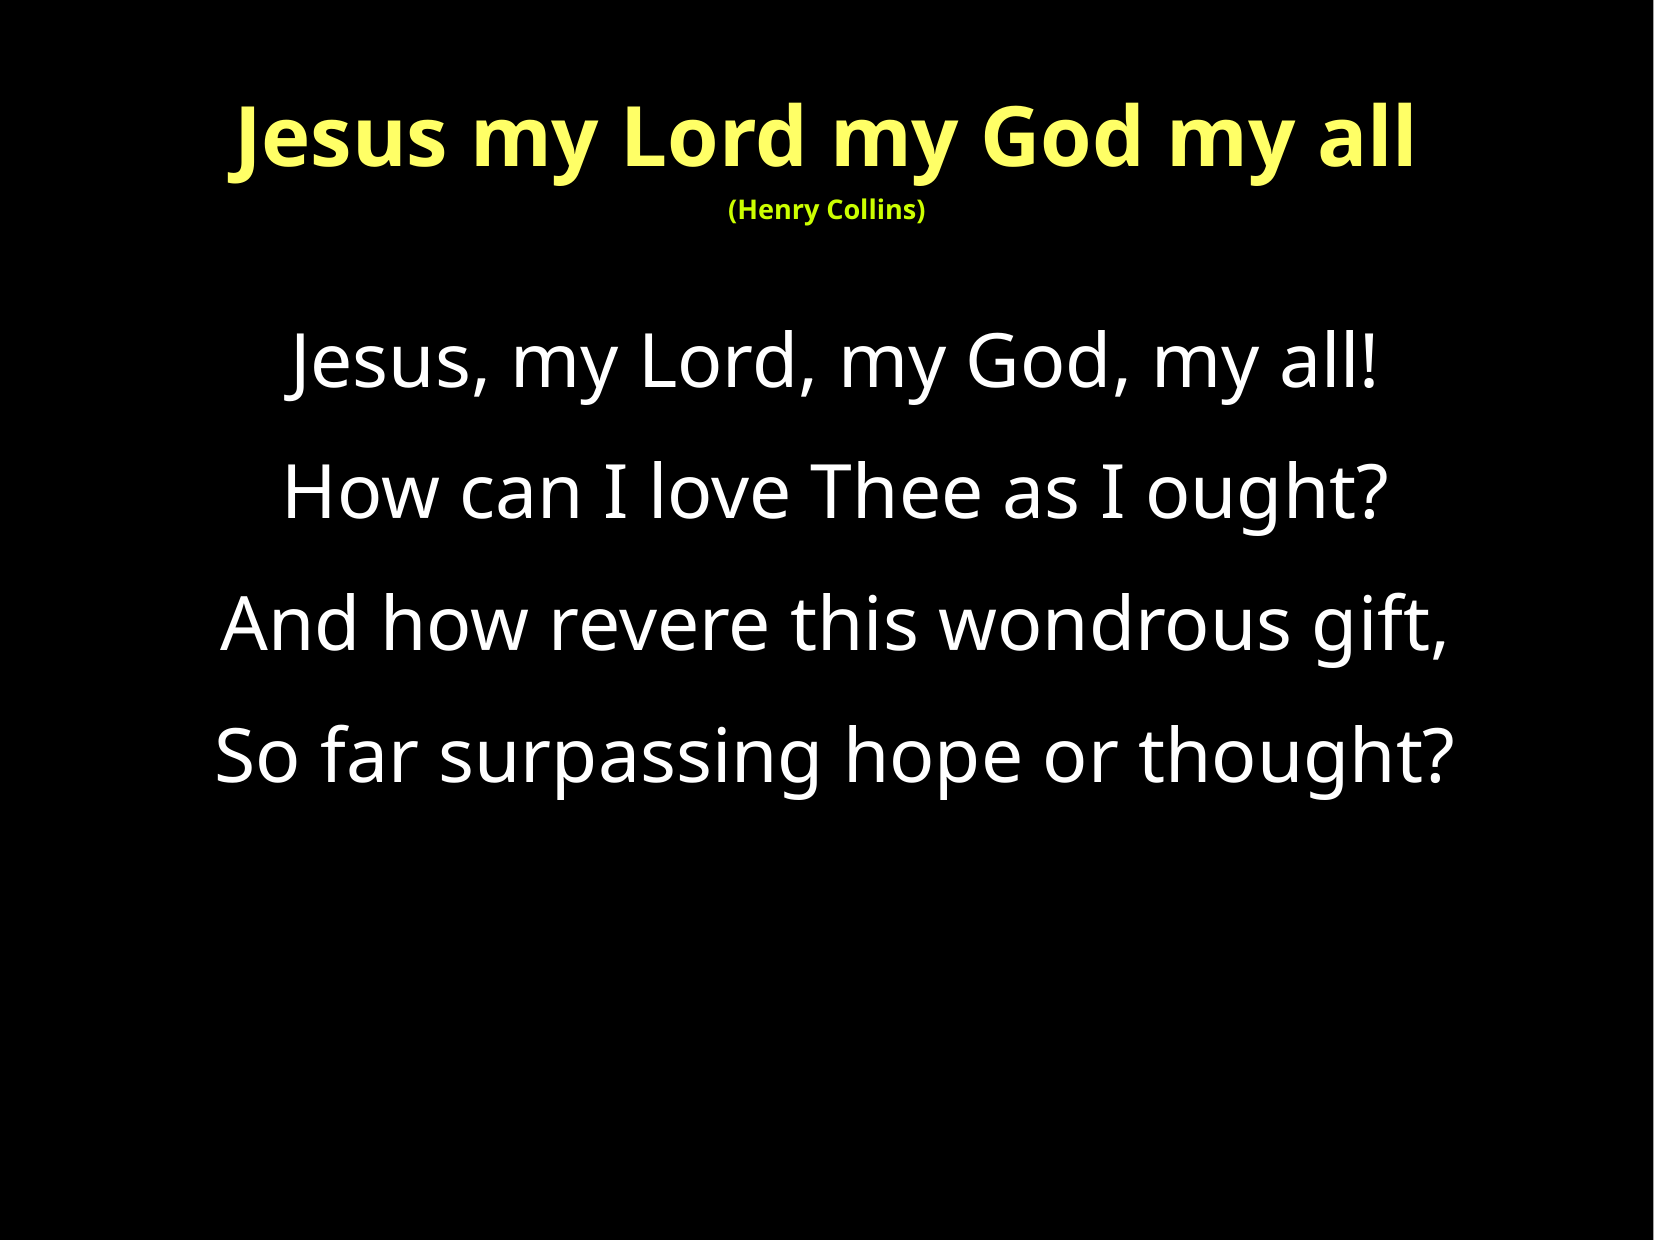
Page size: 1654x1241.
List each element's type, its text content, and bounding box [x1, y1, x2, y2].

title Jesus my Lord my God my all (Henry Collins) [0, 49, 1654, 257]
list Jesus, my Lord, my God, my all! How can I love Thee as I ought? And how revere this wondrous gift, So far surpassing hope or thought? [0, 307, 1654, 1229]
